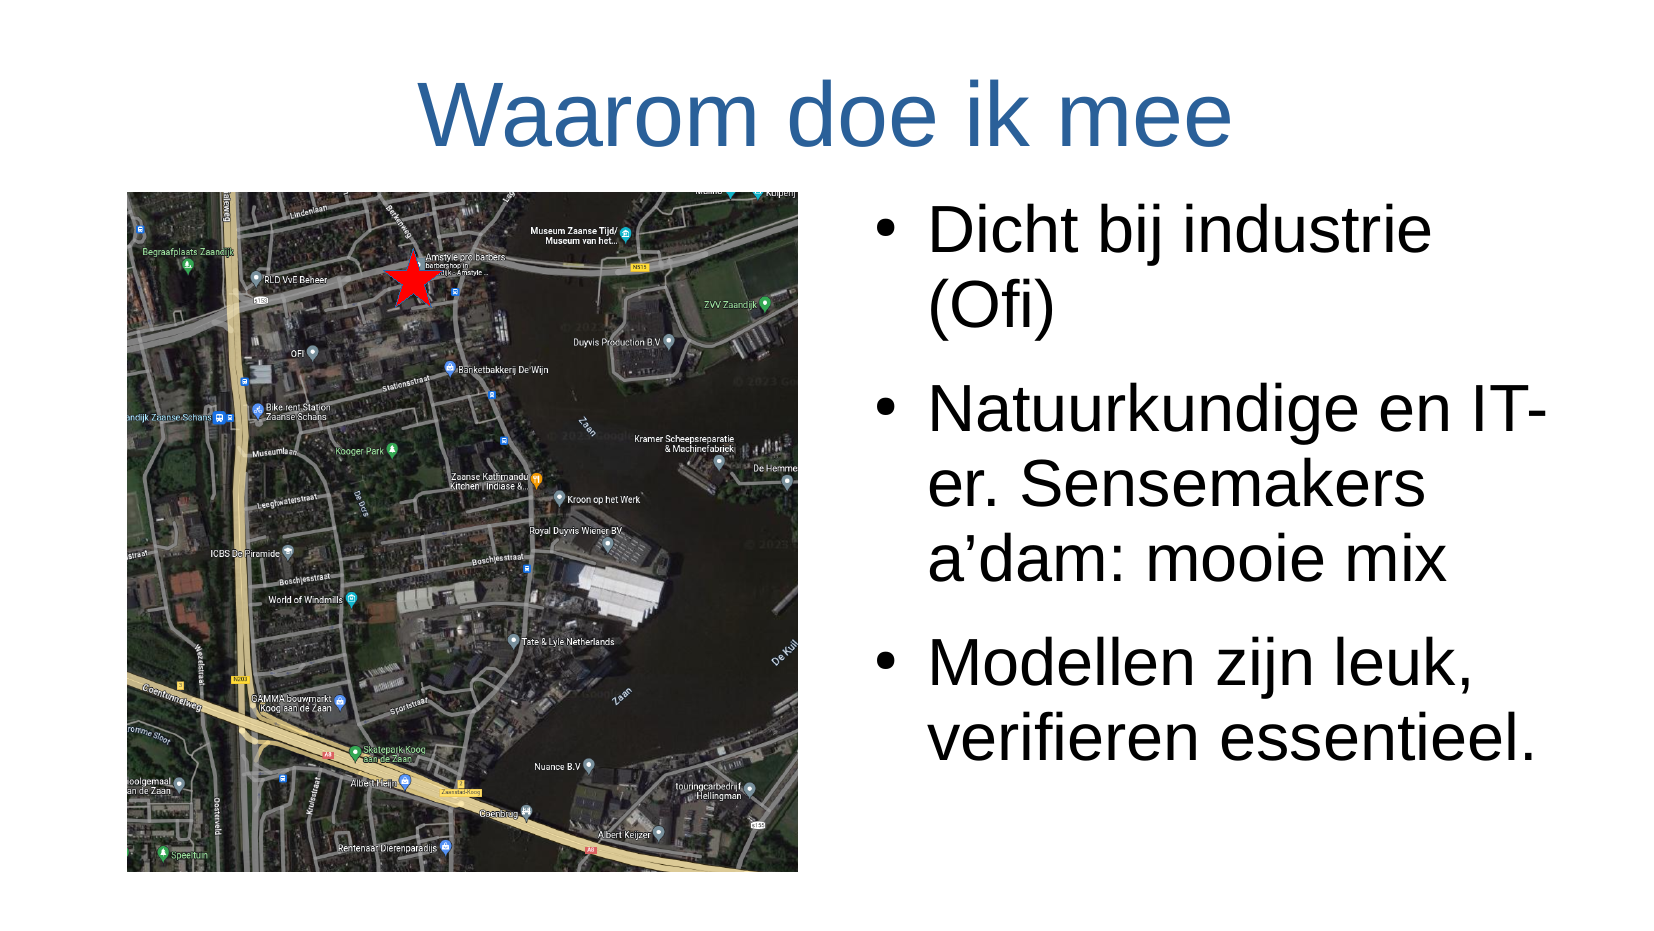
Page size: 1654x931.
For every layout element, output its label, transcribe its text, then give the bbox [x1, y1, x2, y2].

title Waarom doe ik mee [82, 37, 1571, 193]
text_box [383, 248, 443, 308]
list Dicht bij industrie (Ofi) Natuurkundige en IT-er. Sensemakers a’dam: mooie mix Modellen zijn leuk, verifieren essentieel. [856, 192, 1571, 857]
picture [127, 192, 798, 872]
